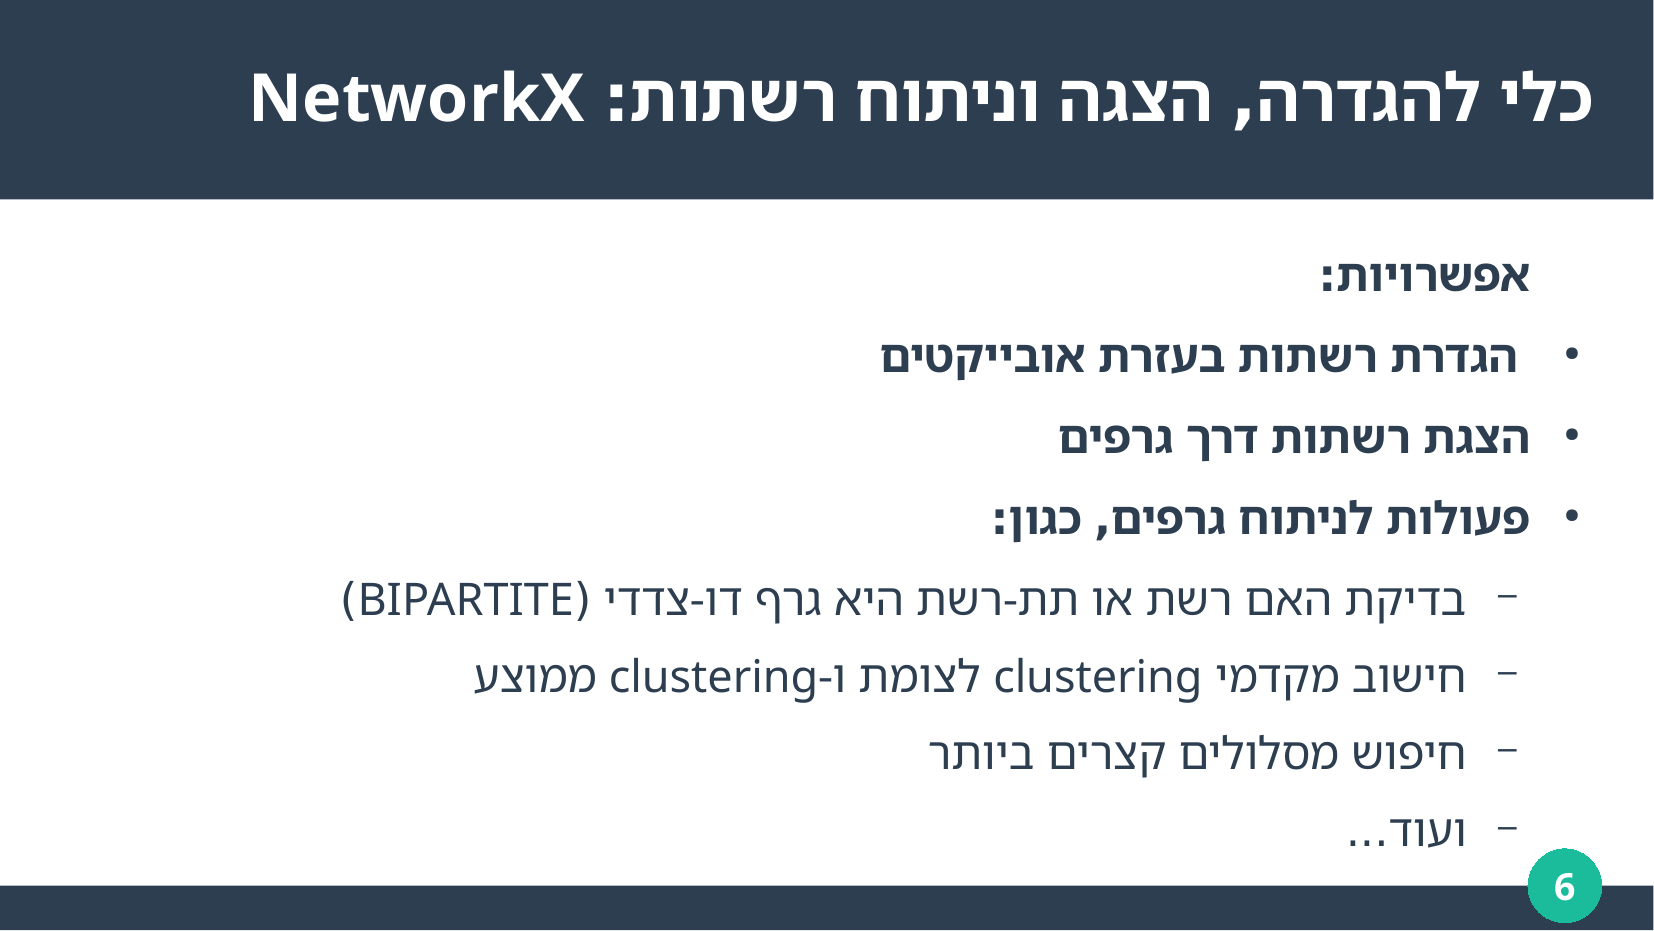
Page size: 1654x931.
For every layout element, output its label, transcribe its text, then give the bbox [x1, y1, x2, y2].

title כלי להגדרה, הצגה וניתוח רשתות: NetworkX [58, 36, 1595, 155]
list אפשרויות: הגדרת רשתות בעזרת אובייקטים הצגת רשתות דרך גרפים פעולות לניתוח גרפים, כגון: בדיקת האם רשת או תת-רשת היא גרף דו-צדדי (BIPARTITE) חישוב מקדמי clustering לצומת ו-clustering ממוצע חיפוש מסלולים קצרים ביותר ועוד... [58, 243, 1595, 864]
